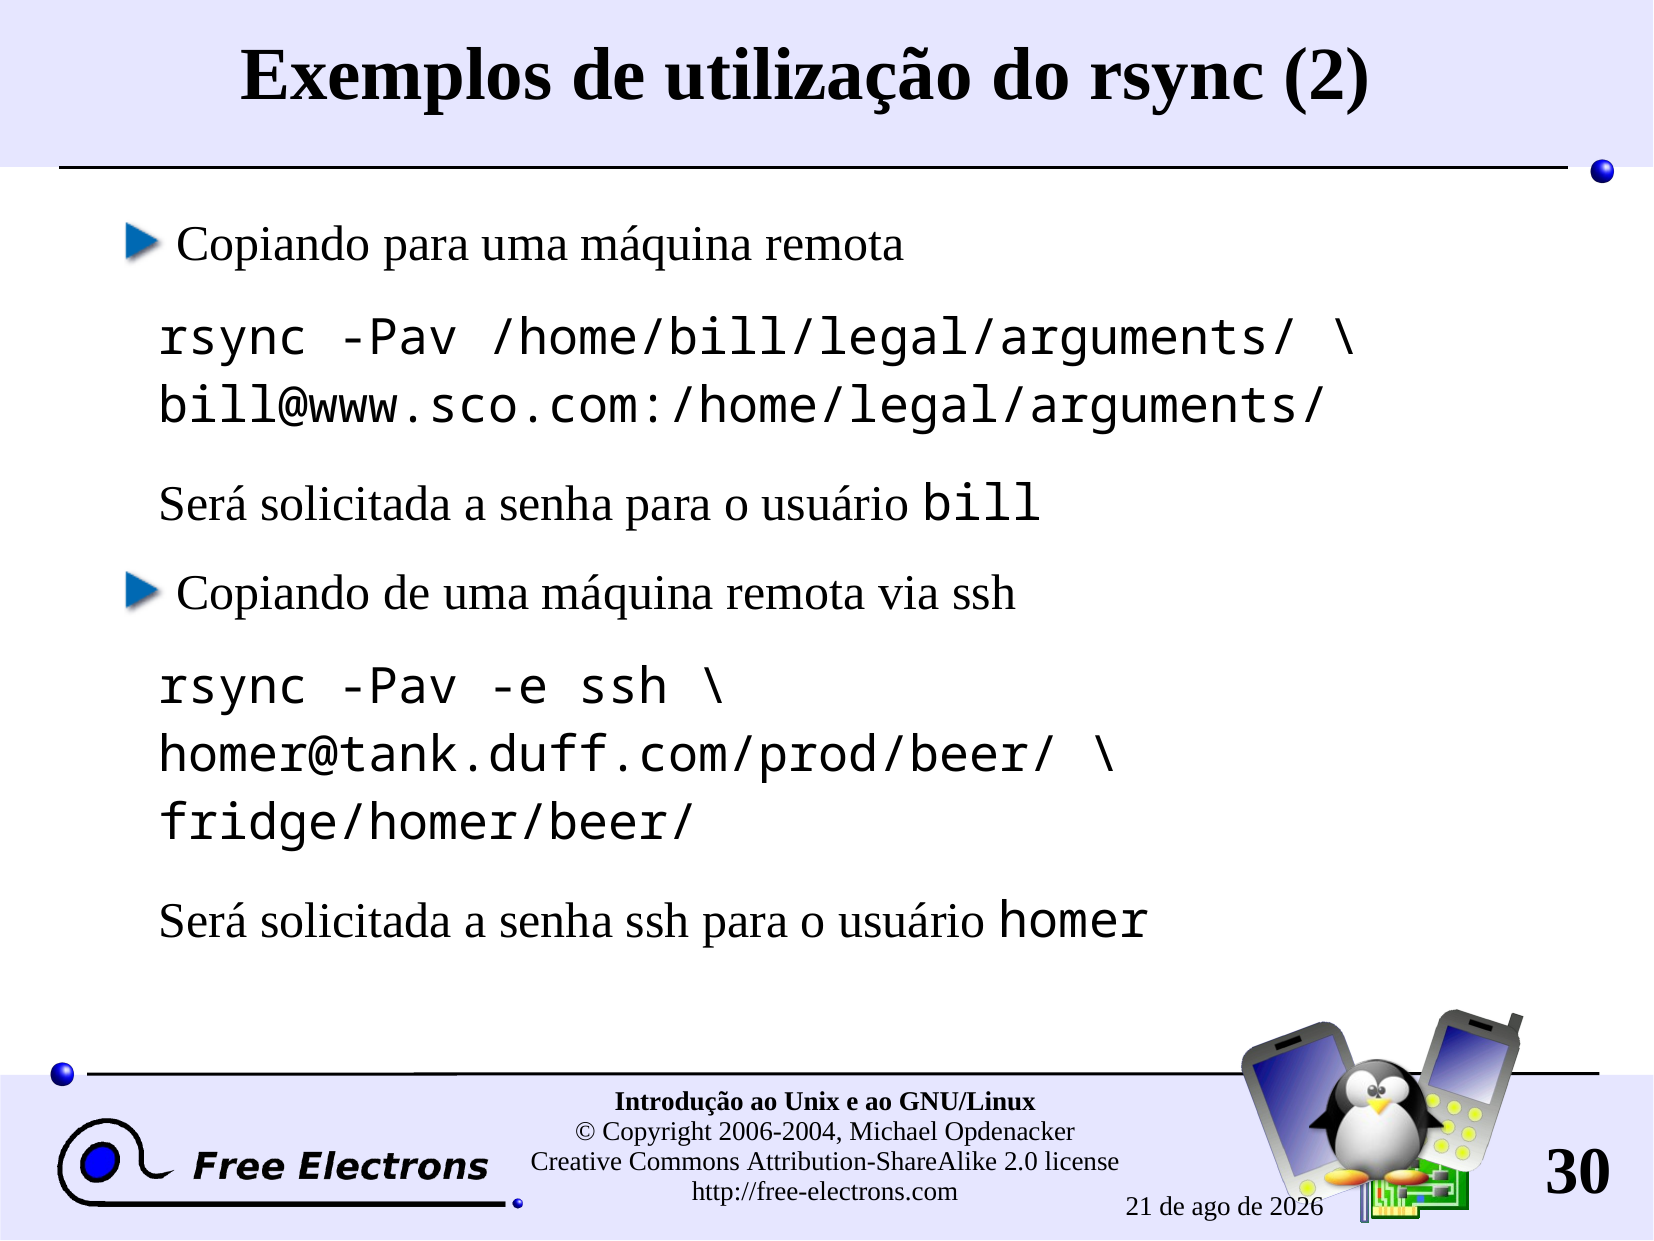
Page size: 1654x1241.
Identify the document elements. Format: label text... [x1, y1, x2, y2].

picture [50, 1107, 527, 1216]
picture [1231, 1007, 1538, 1241]
title Exemplos de utilização do rsync (2) [60, 25, 1551, 124]
list Copiando para uma máquina remota rsync -Pav /home/bill/legal/arguments/ \ bill@www.sco.com:/home/legal/arguments/ Será solicitada a senha para o usuário bill Copiando de uma máquina remota via ssh rsync -Pav -e ssh \ homer@tank.duff.com/prod/beer/ \ fridge/homer/beer/ Será solicitada a senha ssh para o usuário homer [105, 216, 1518, 1066]
picture [1286, 1198, 1293, 1214]
